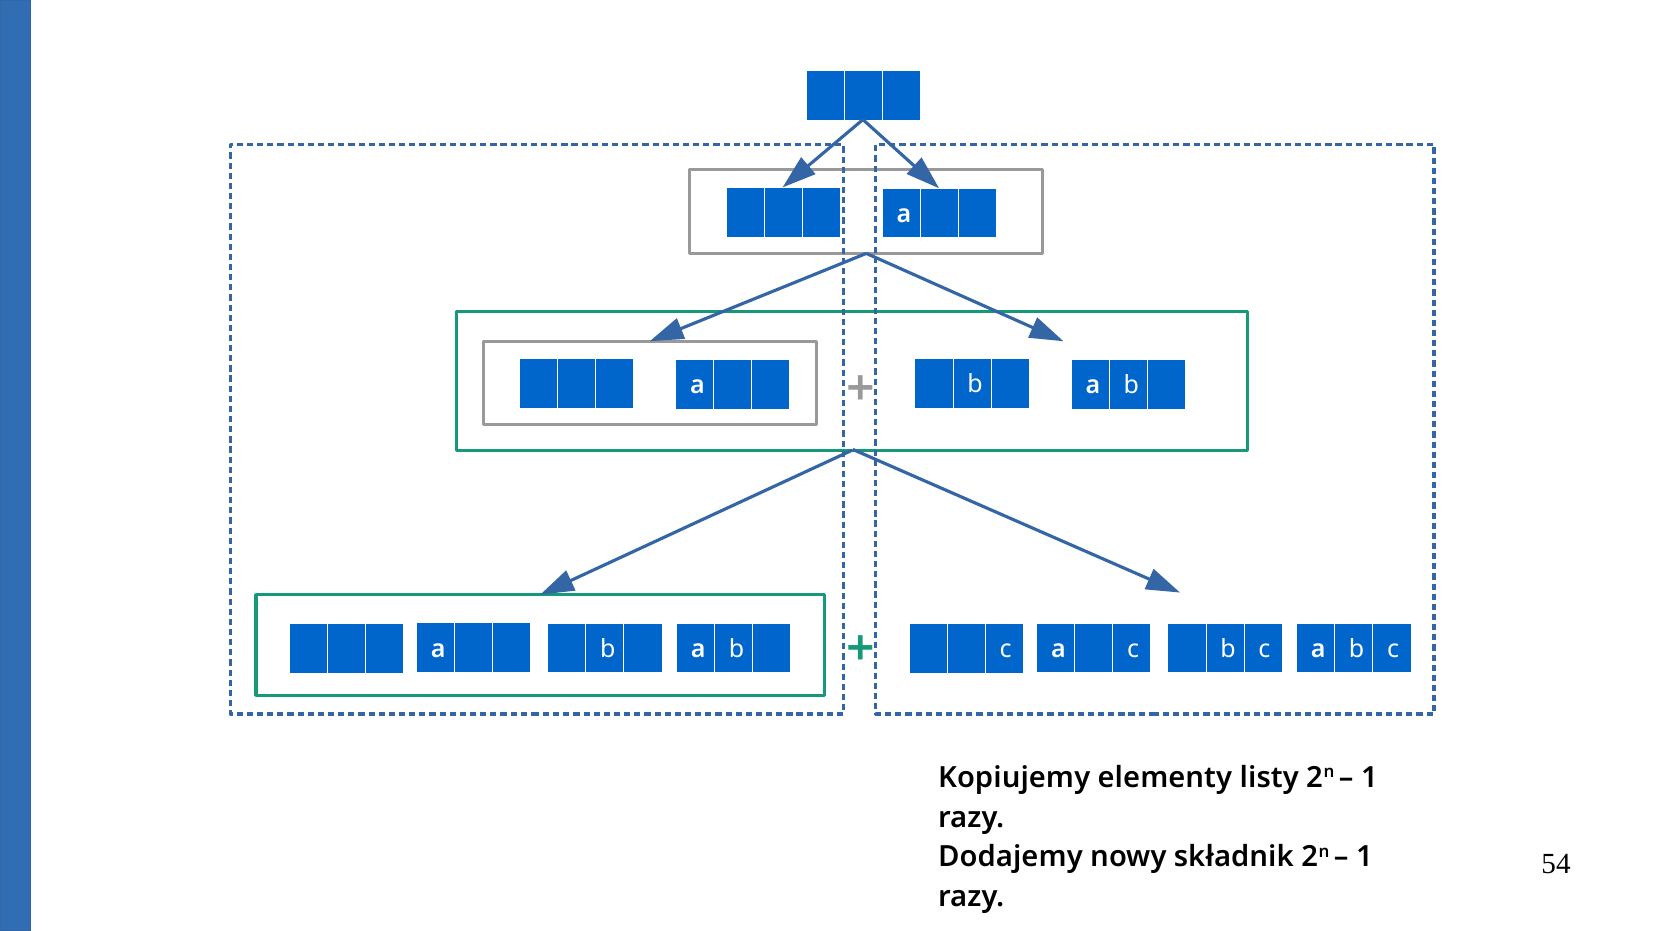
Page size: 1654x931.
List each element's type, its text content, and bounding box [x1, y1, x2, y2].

table_header c [1373, 624, 1411, 672]
table_header [765, 188, 802, 237]
table_header [883, 71, 920, 120]
table_header b [1335, 624, 1372, 672]
table_header a [1297, 624, 1334, 672]
table_header [328, 624, 365, 673]
table_header [959, 189, 996, 237]
table_header [1168, 624, 1206, 672]
table_header [807, 71, 844, 120]
table_header [915, 359, 953, 408]
text_box + [831, 344, 883, 427]
table_header c [1245, 624, 1282, 672]
table_header b [586, 624, 623, 672]
table_header [803, 188, 840, 237]
table_header [992, 359, 1029, 408]
table_header [752, 360, 789, 409]
table_header c [1113, 624, 1150, 672]
table_header [558, 359, 595, 408]
table_header [596, 359, 633, 408]
table_header a [417, 623, 454, 672]
table_header [290, 624, 327, 673]
table_header [624, 624, 662, 672]
table_header [921, 189, 958, 237]
table_header [948, 624, 985, 673]
table_header b [715, 624, 752, 672]
table_header c [986, 624, 1023, 673]
text_box + [831, 604, 883, 687]
text_box Kopiujemy elementy listy 2n – 1 razy. Dodajemy nowy składnik 2n – 1 razy. [923, 748, 1407, 837]
table_header [910, 624, 947, 673]
table_header [455, 623, 492, 672]
table_header [520, 359, 557, 408]
table_header [714, 360, 751, 409]
table_header [1148, 360, 1185, 409]
table_header [548, 624, 585, 672]
table_header b [954, 359, 991, 408]
table_header [727, 188, 764, 237]
table_header b [1207, 624, 1244, 672]
table_header [753, 624, 790, 672]
table_header a [677, 624, 714, 672]
table_header [845, 71, 882, 120]
table_header a [883, 189, 920, 237]
table_header [493, 623, 530, 672]
table_header [1075, 624, 1112, 672]
table_header a [1072, 360, 1109, 409]
table_header a [1037, 624, 1074, 672]
table_header b [1110, 360, 1147, 409]
text_box [0, 0, 31, 931]
table_header a [676, 360, 713, 409]
table_header [366, 624, 403, 673]
